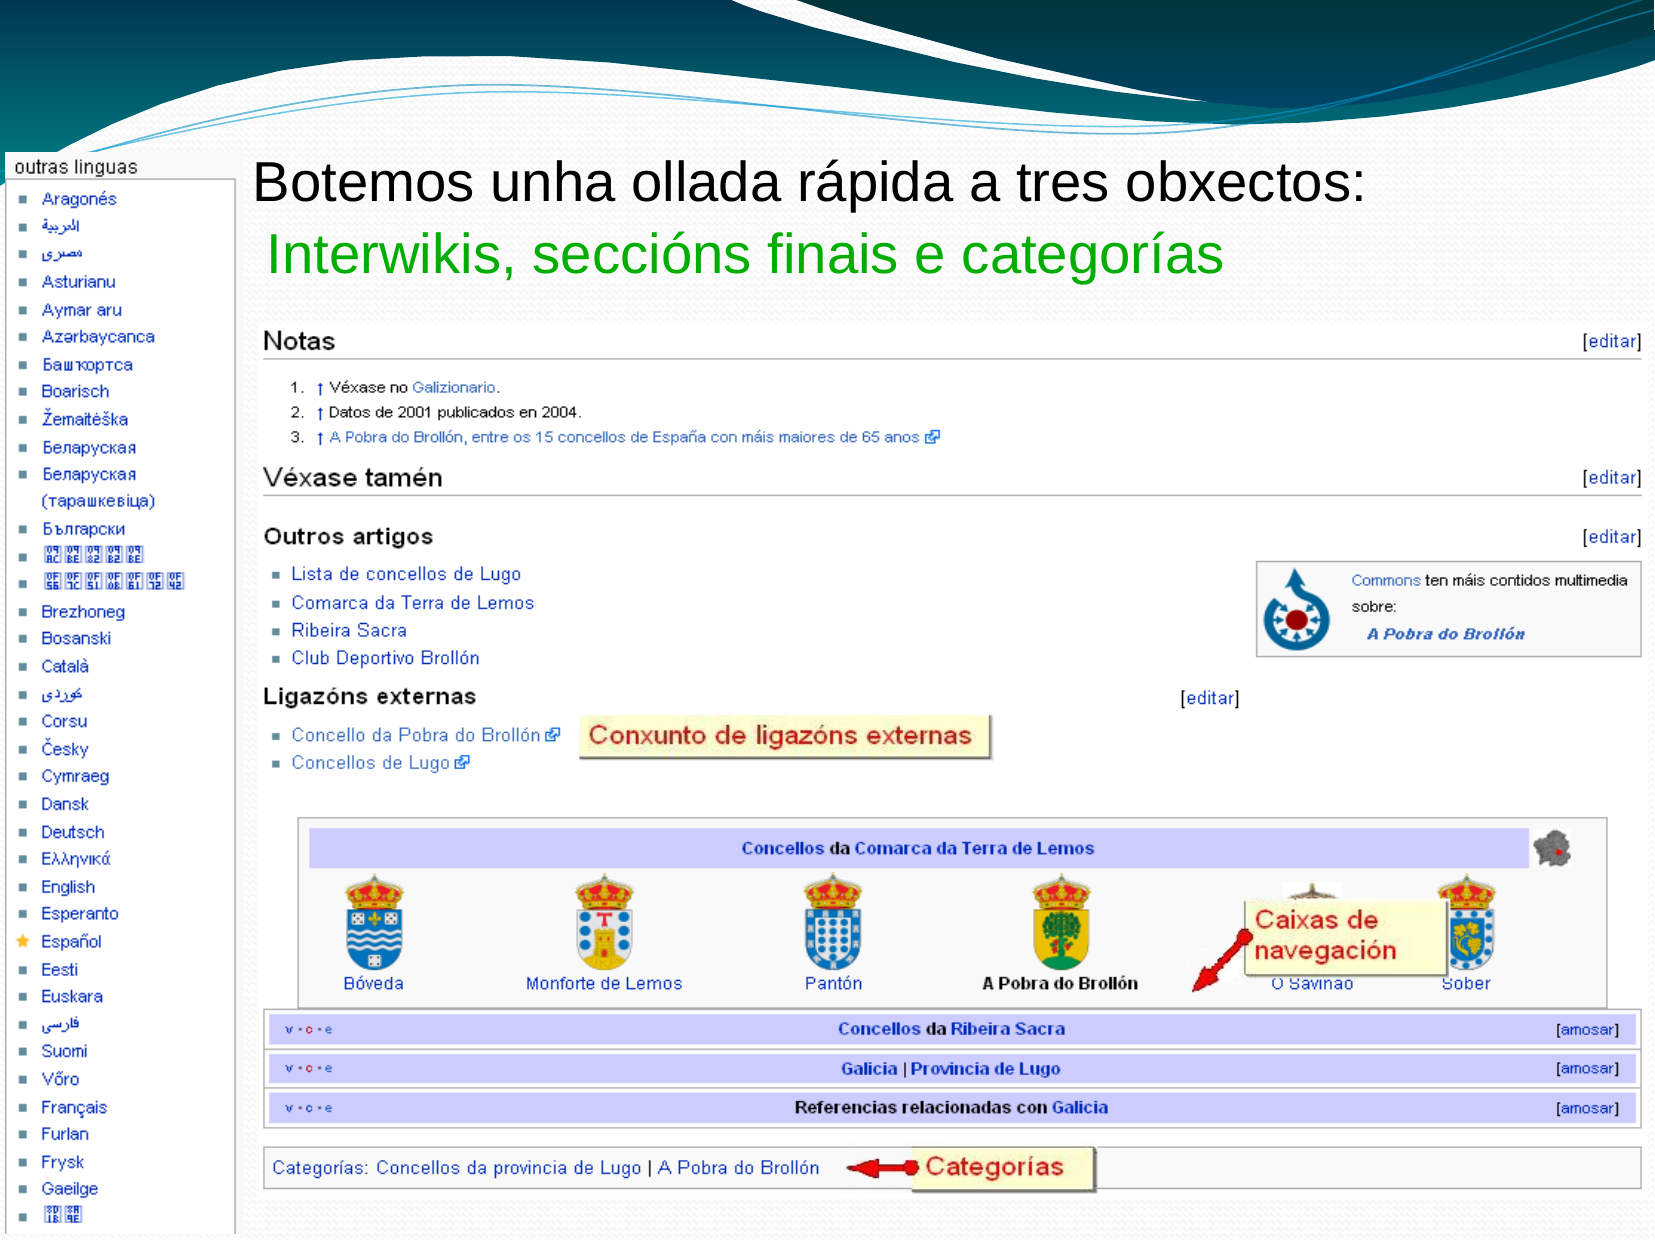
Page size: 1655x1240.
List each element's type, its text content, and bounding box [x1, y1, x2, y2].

picture [0, 57, 1655, 1240]
picture [735, 0, 1183, 99]
text_box Botemos unha ollada rápida a tres obxectos: [236, 147, 1403, 223]
text_box Interwikis, seccións finais e categorías [250, 220, 1625, 296]
